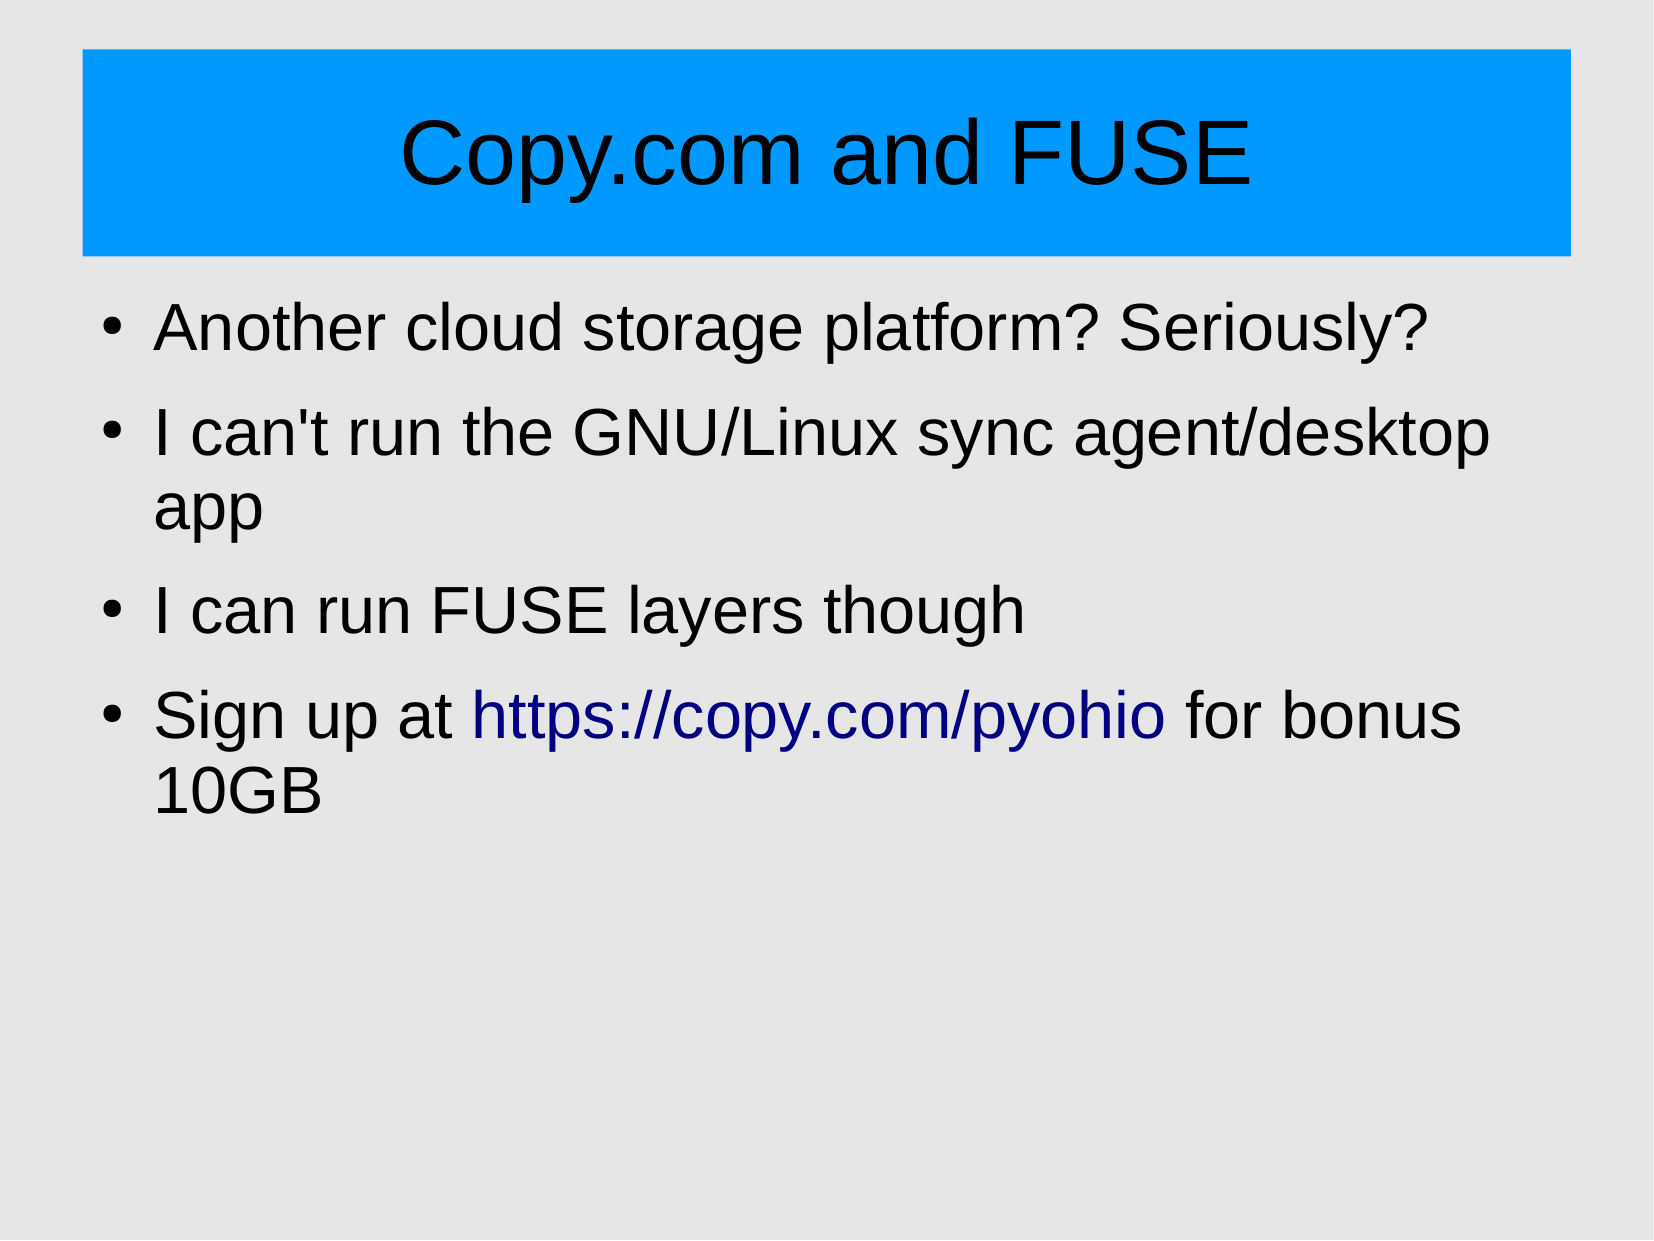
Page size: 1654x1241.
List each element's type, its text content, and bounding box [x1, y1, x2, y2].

list Another cloud storage platform? Seriously? I can't run the GNU/Linux sync agent/desktop app I can run FUSE layers though Sign up at https://copy.com/pyohio for bonus 10GB [82, 290, 1571, 1010]
title Copy.com and FUSE [82, 49, 1571, 257]
